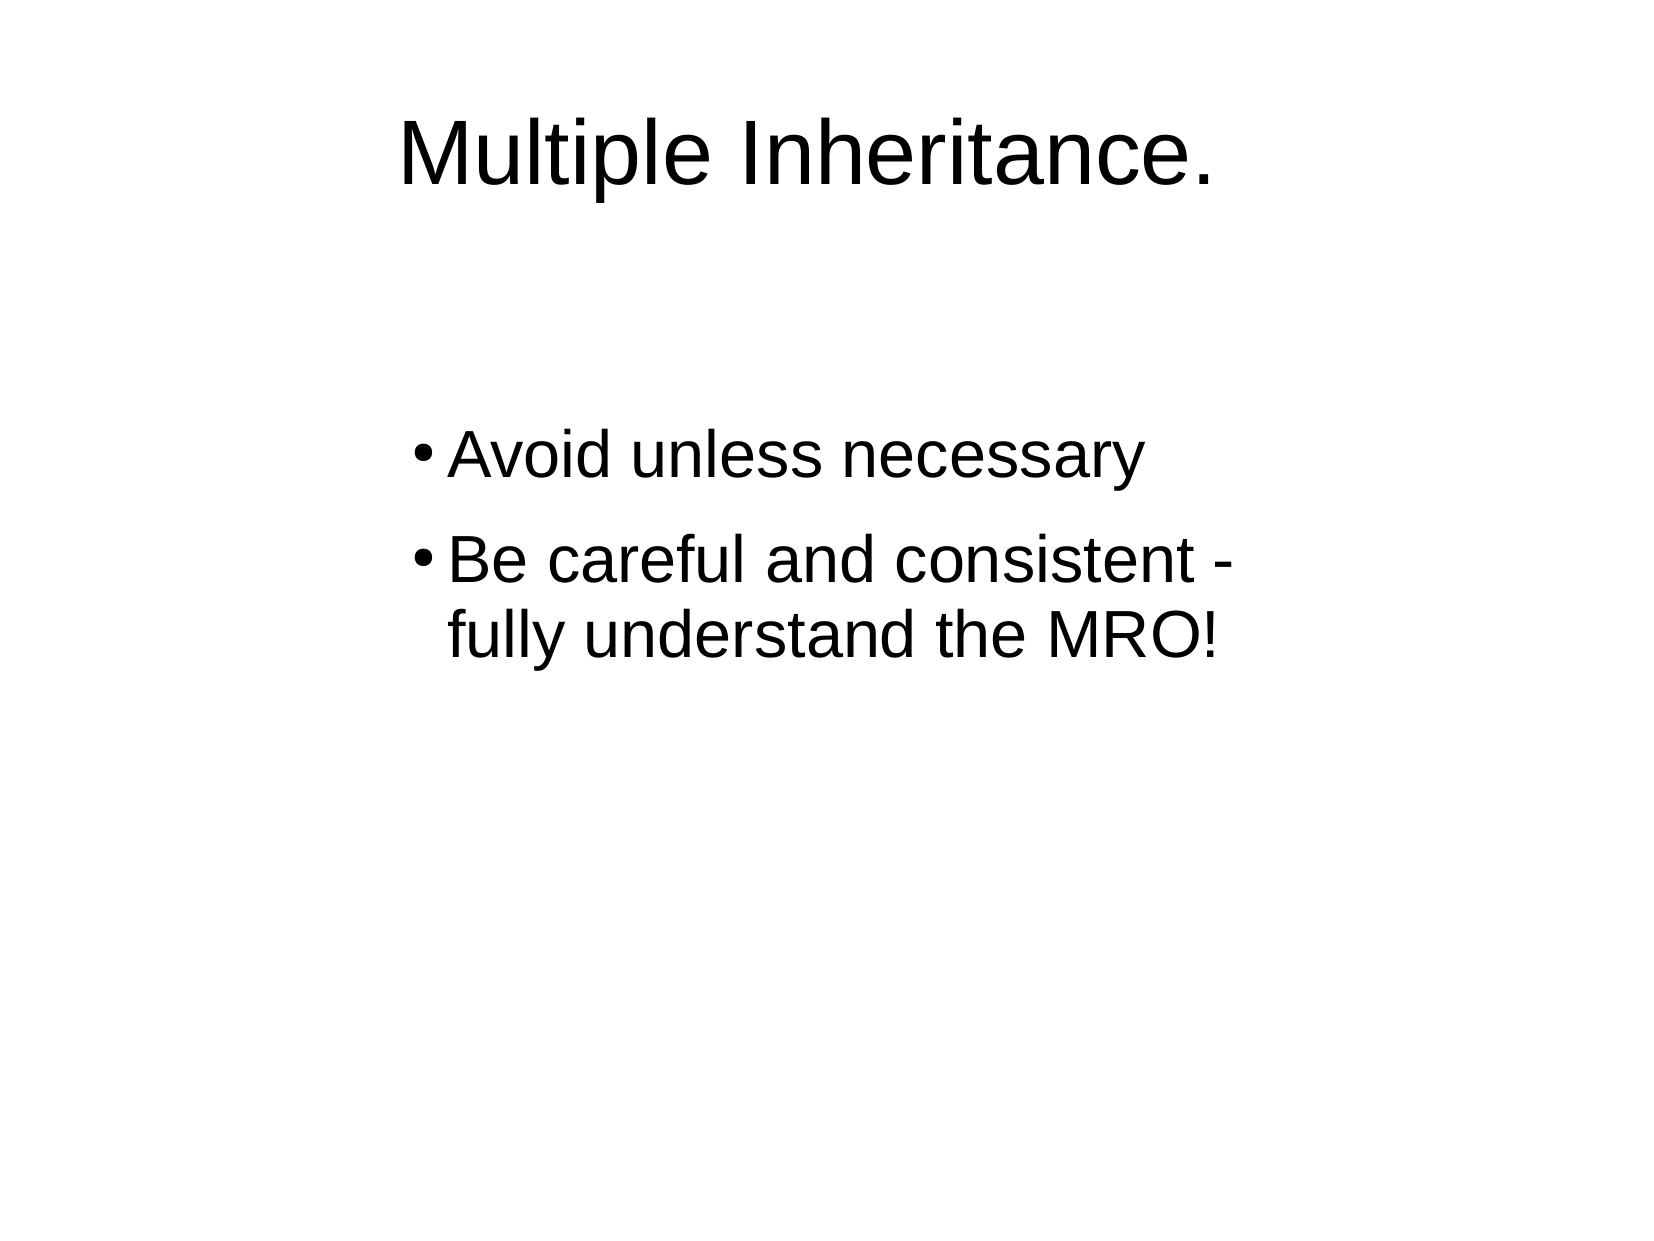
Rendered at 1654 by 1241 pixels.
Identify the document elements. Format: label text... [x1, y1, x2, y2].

title Multiple Inheritance. [45, 49, 1571, 257]
subtitle Avoid unless necessary Be careful and consistent - fully understand the MRO! [411, 417, 1252, 853]
